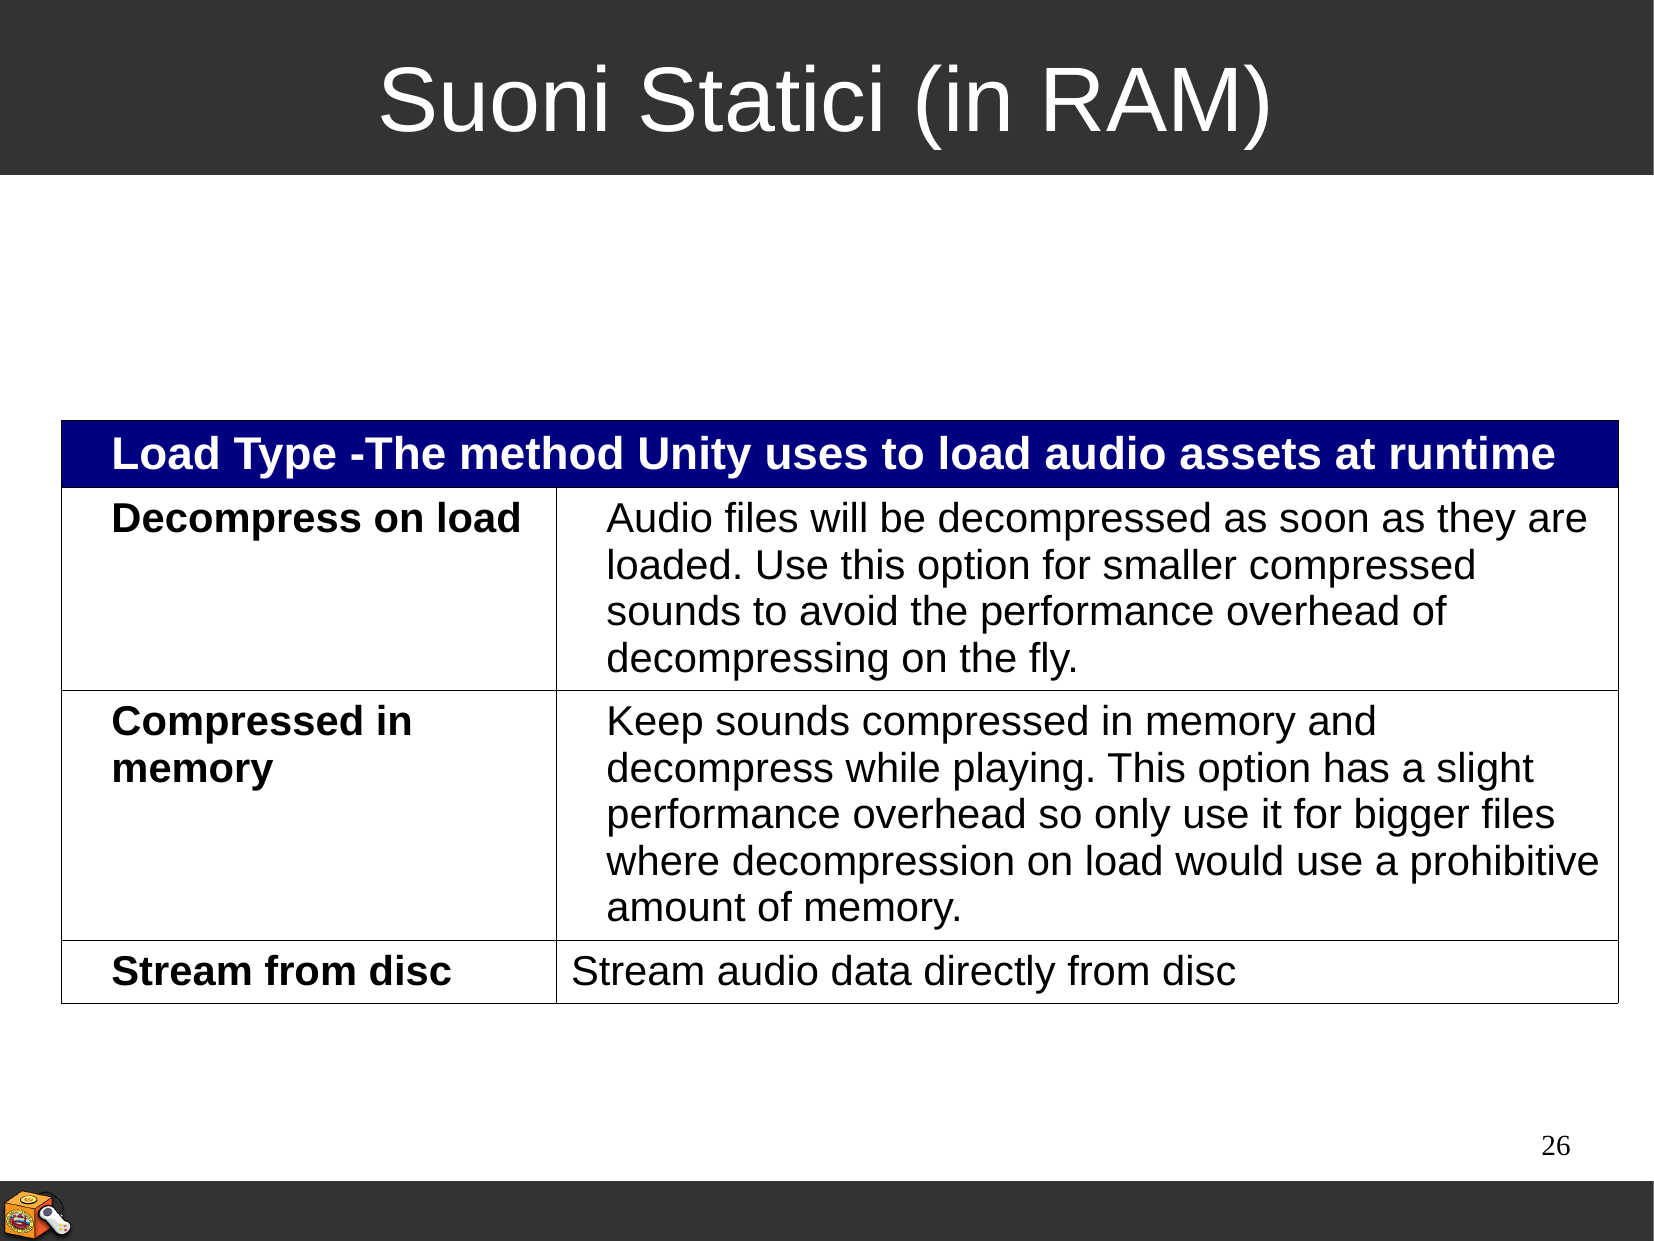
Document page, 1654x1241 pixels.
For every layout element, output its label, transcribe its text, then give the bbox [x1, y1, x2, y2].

table_cell Audio files will be decompressed as soon as they are loaded. Use this option for smaller compressed sounds to avoid the performance overhead of decompressing on the fly. [557, 488, 1618, 690]
table_cell Compressed in memory [62, 691, 556, 940]
table_header Load Type -The method Unity uses to load audio assets at runtime [62, 421, 1618, 487]
table_cell Stream audio data directly from disc [557, 941, 1618, 1003]
table_cell Keep sounds compressed in memory and decompress while playing. This option has a slight performance overhead so only use it for bigger files where decompression on load would use a prohibitive amount of memory. [557, 691, 1618, 940]
table_cell Decompress on load [62, 488, 556, 690]
table_cell Stream from disc [62, 941, 556, 1003]
title Suoni Statici (in RAM) [82, 3, 1571, 196]
picture [0, 1181, 1654, 1241]
picture [0, 0, 1654, 175]
